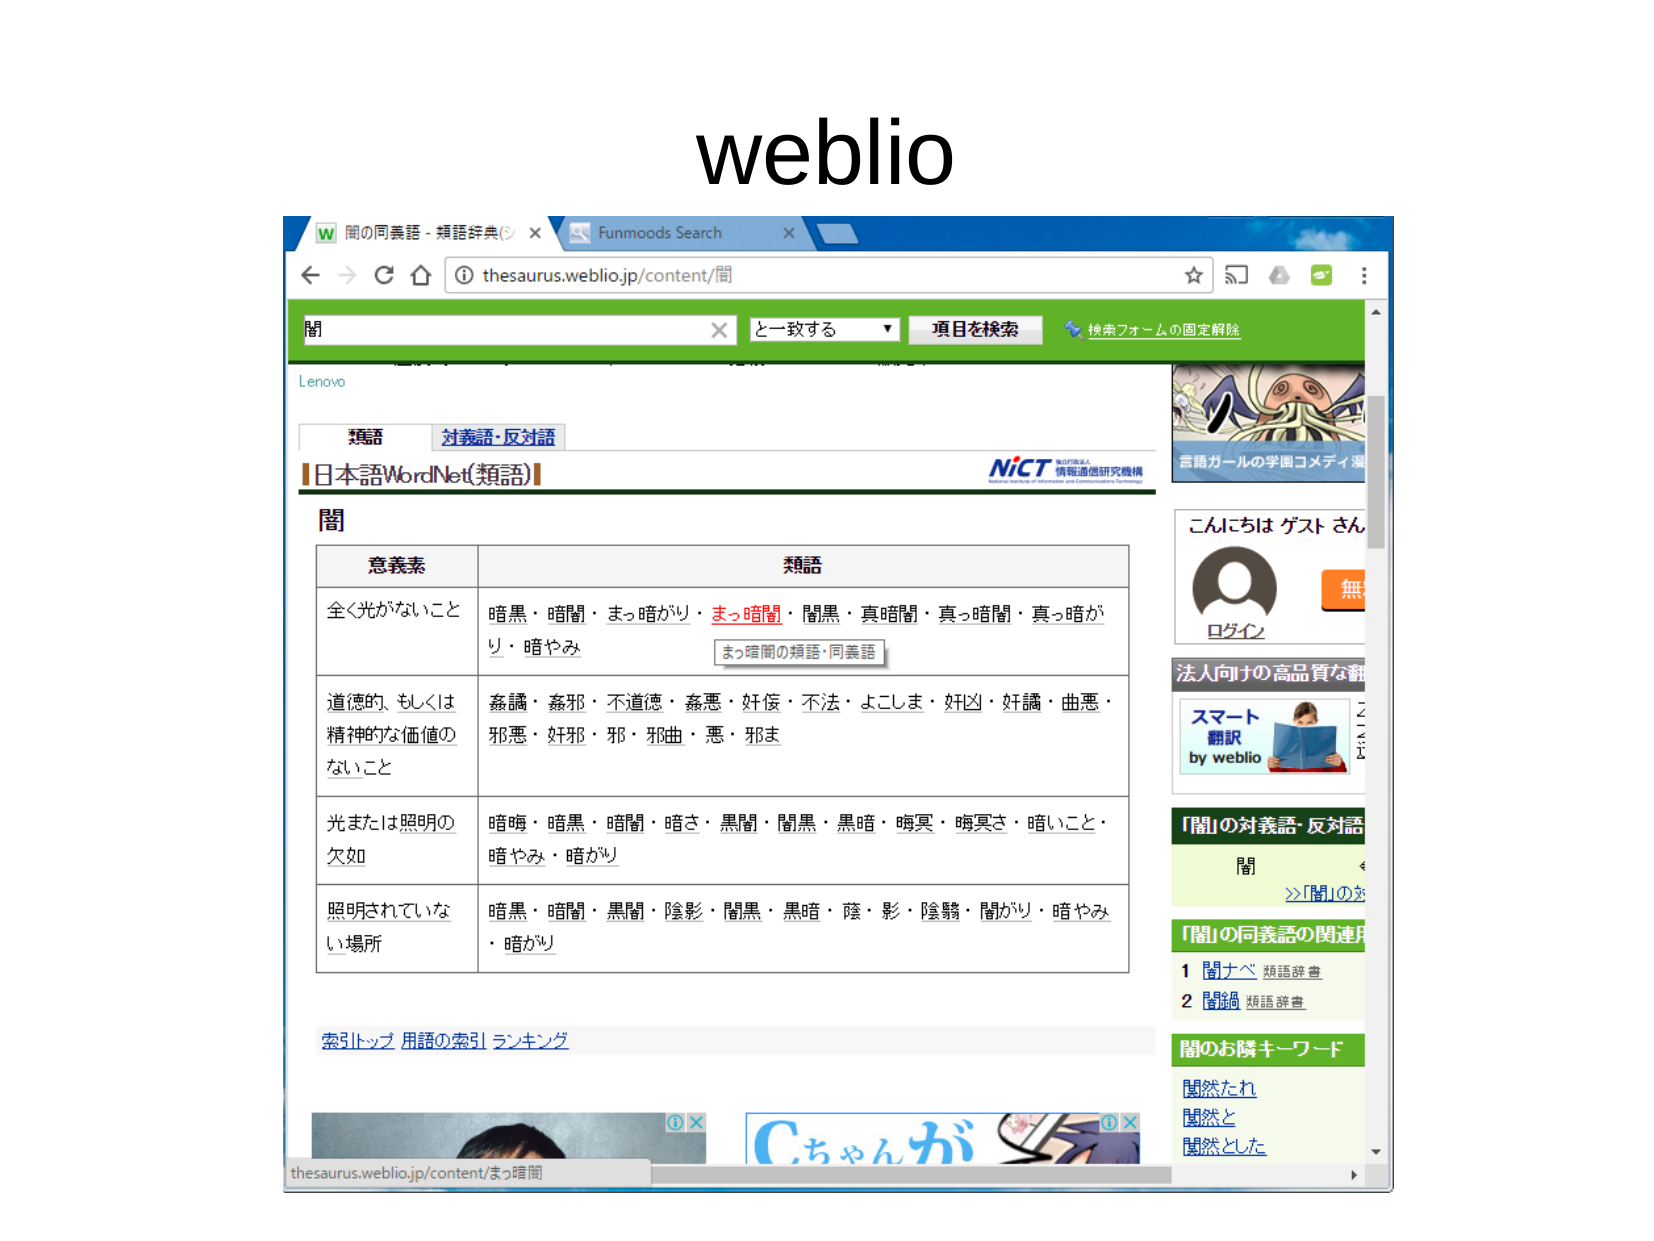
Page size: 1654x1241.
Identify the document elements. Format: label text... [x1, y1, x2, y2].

title weblio [82, 49, 1571, 257]
picture [283, 216, 1394, 1193]
